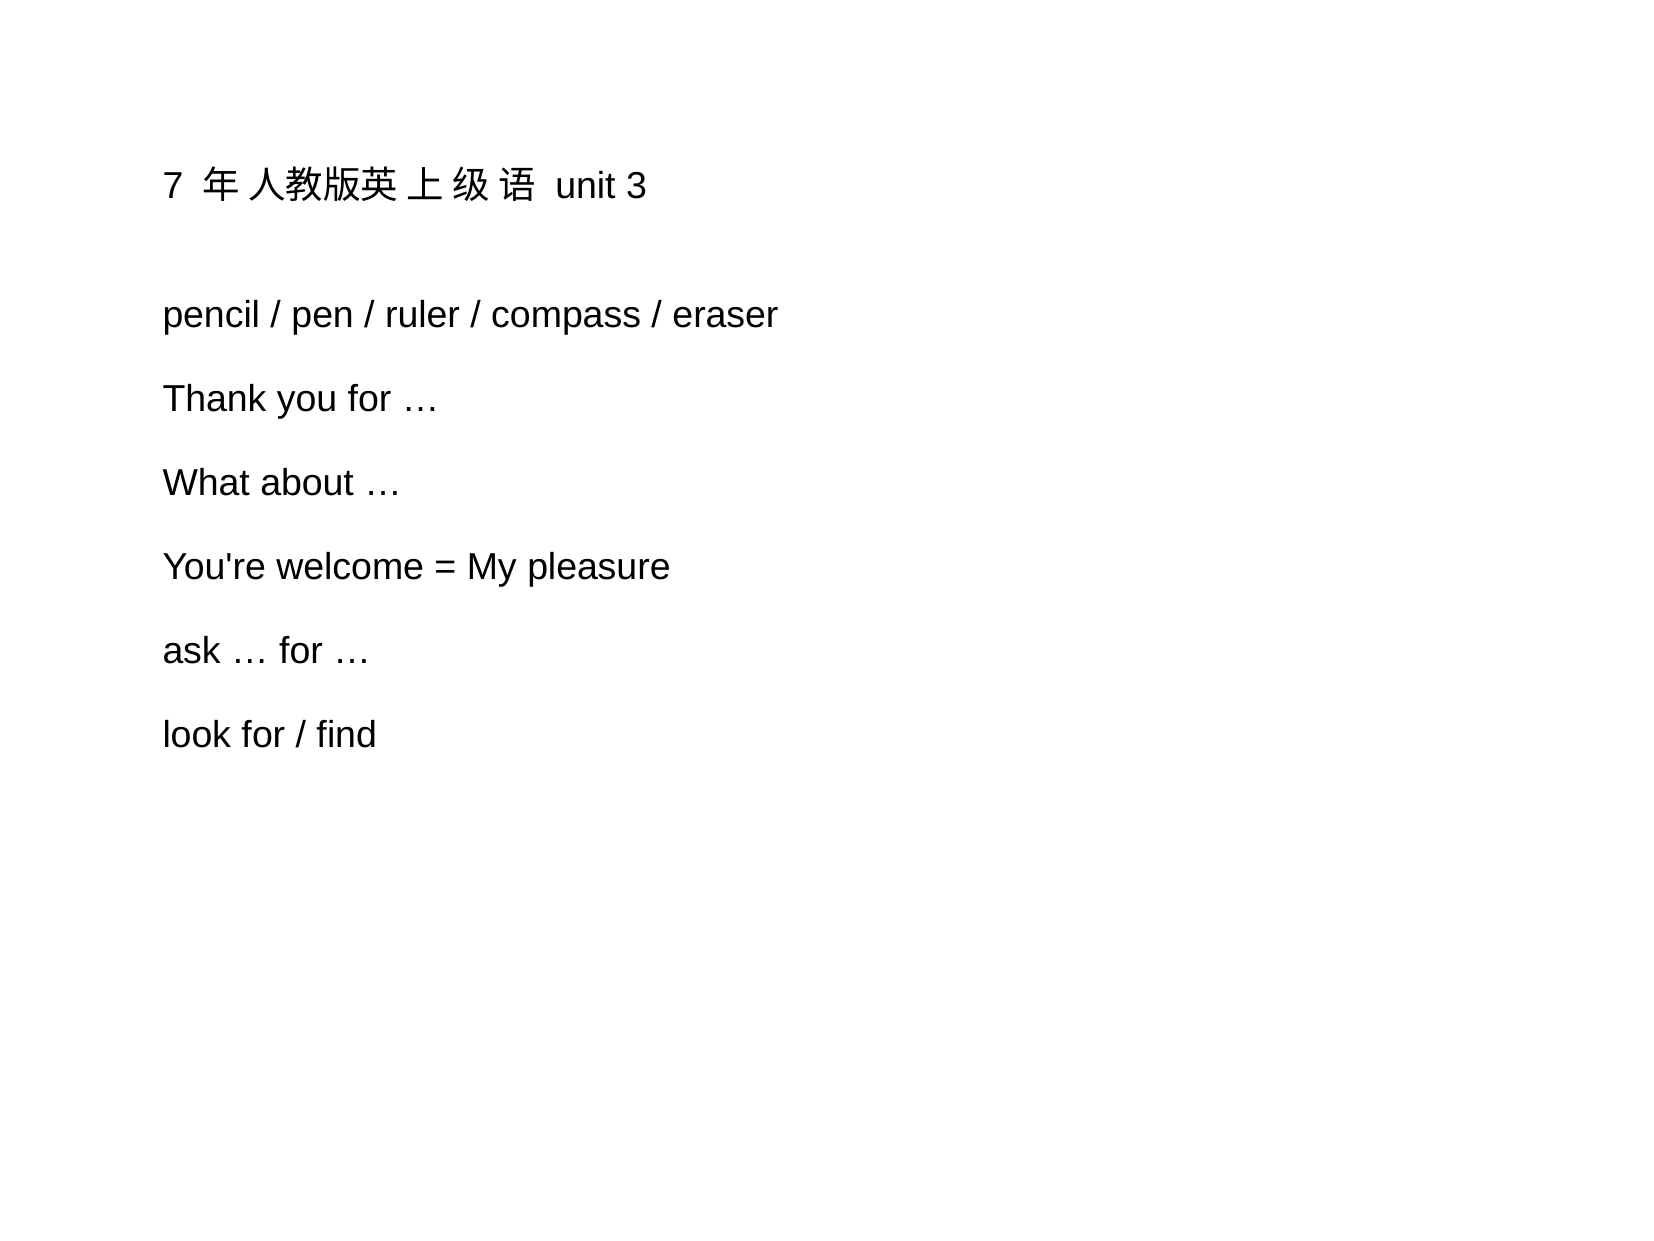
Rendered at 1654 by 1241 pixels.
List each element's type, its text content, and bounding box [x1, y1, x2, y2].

text_box 7 年 人教版英 上 级 语 unit 3 pencil / pen / ruler / compass / eraser Thank you for … What about … You're welcome = My pleasure ask … for … look for / find [147, 147, 1506, 920]
